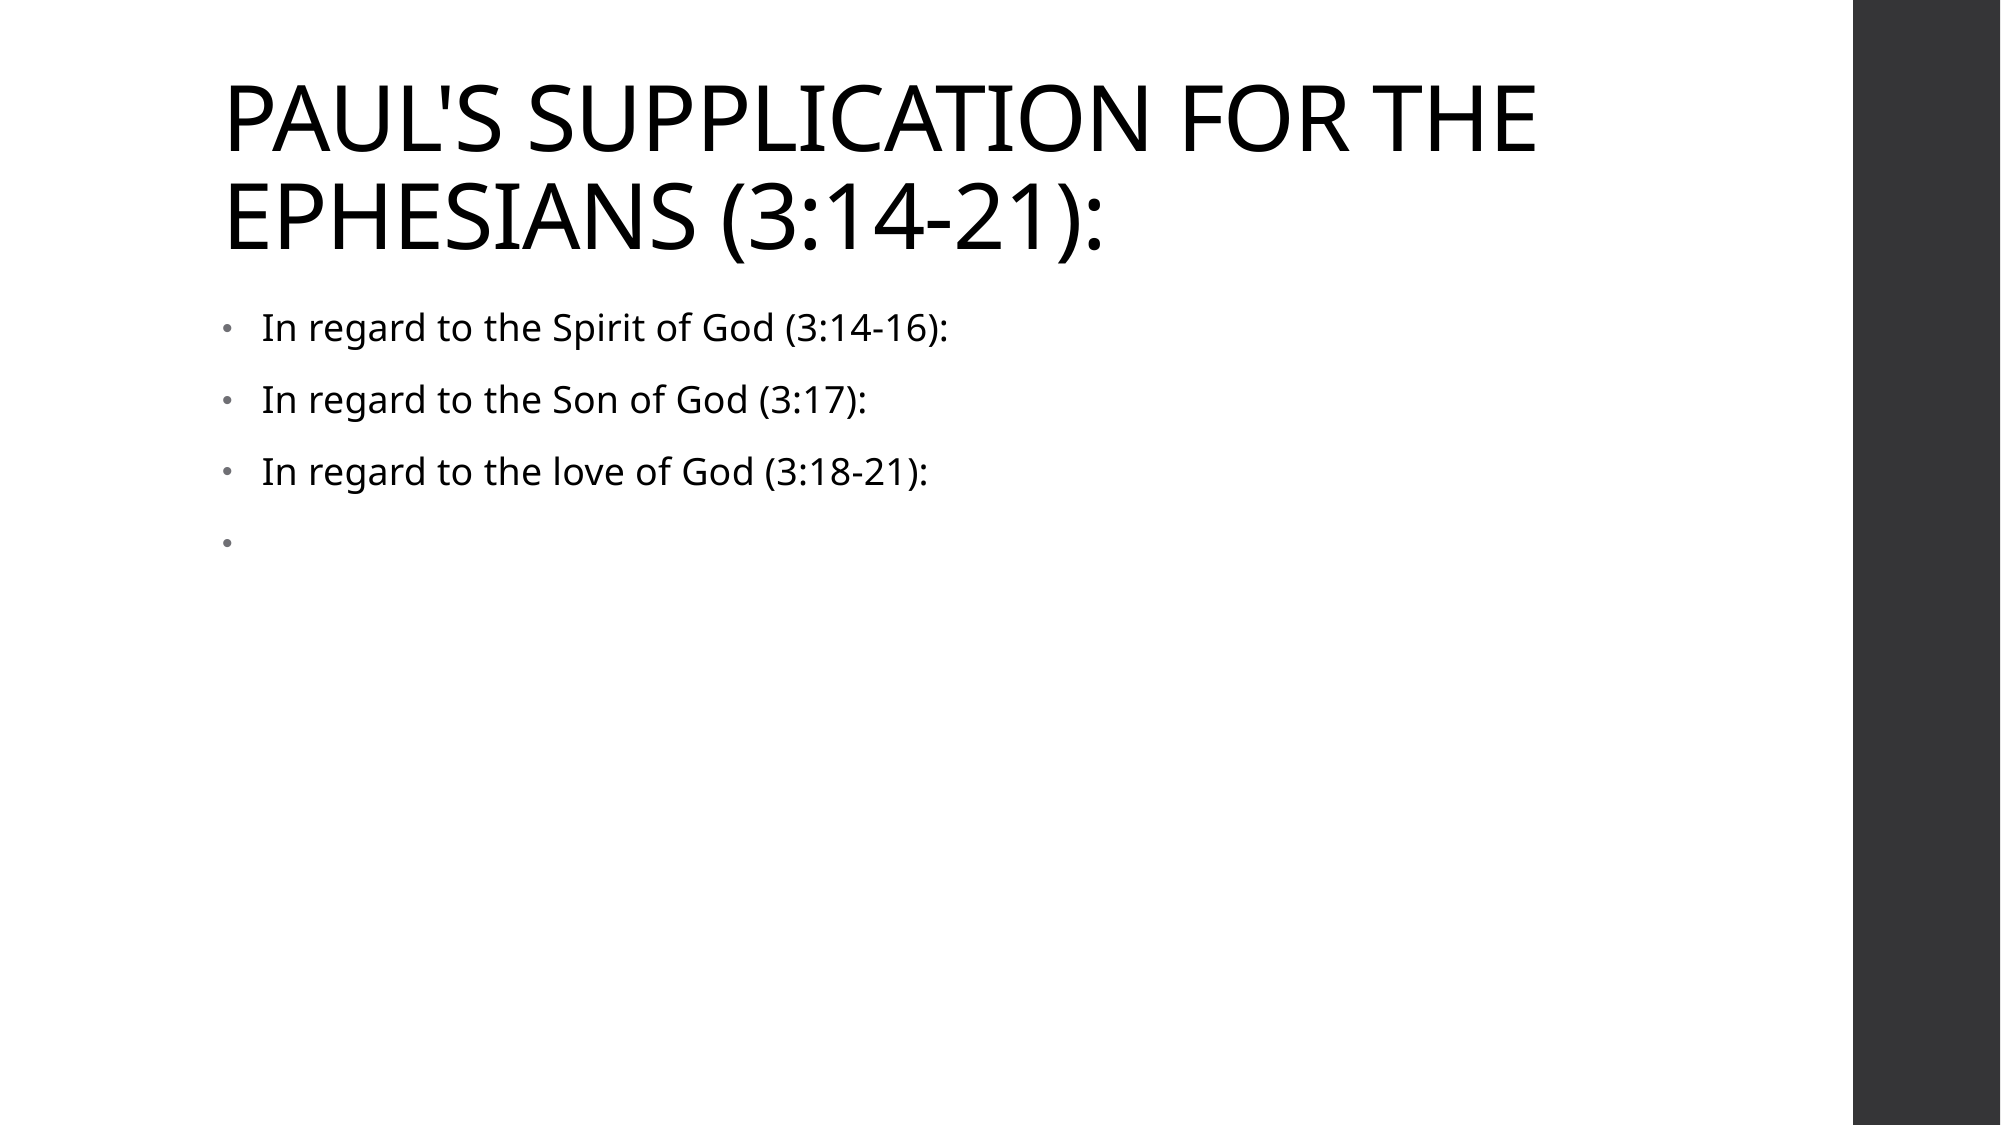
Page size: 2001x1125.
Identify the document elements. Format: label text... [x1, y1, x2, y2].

list In regard to the Spirit of God (3:14-16): In regard to the Son of God (3:17): In regard to the love of God (3:18-21): [206, 299, 1617, 1014]
title PAUL'S SUPPLICATION FOR THE EPHESIANS (3:14-21): [206, 60, 1797, 278]
